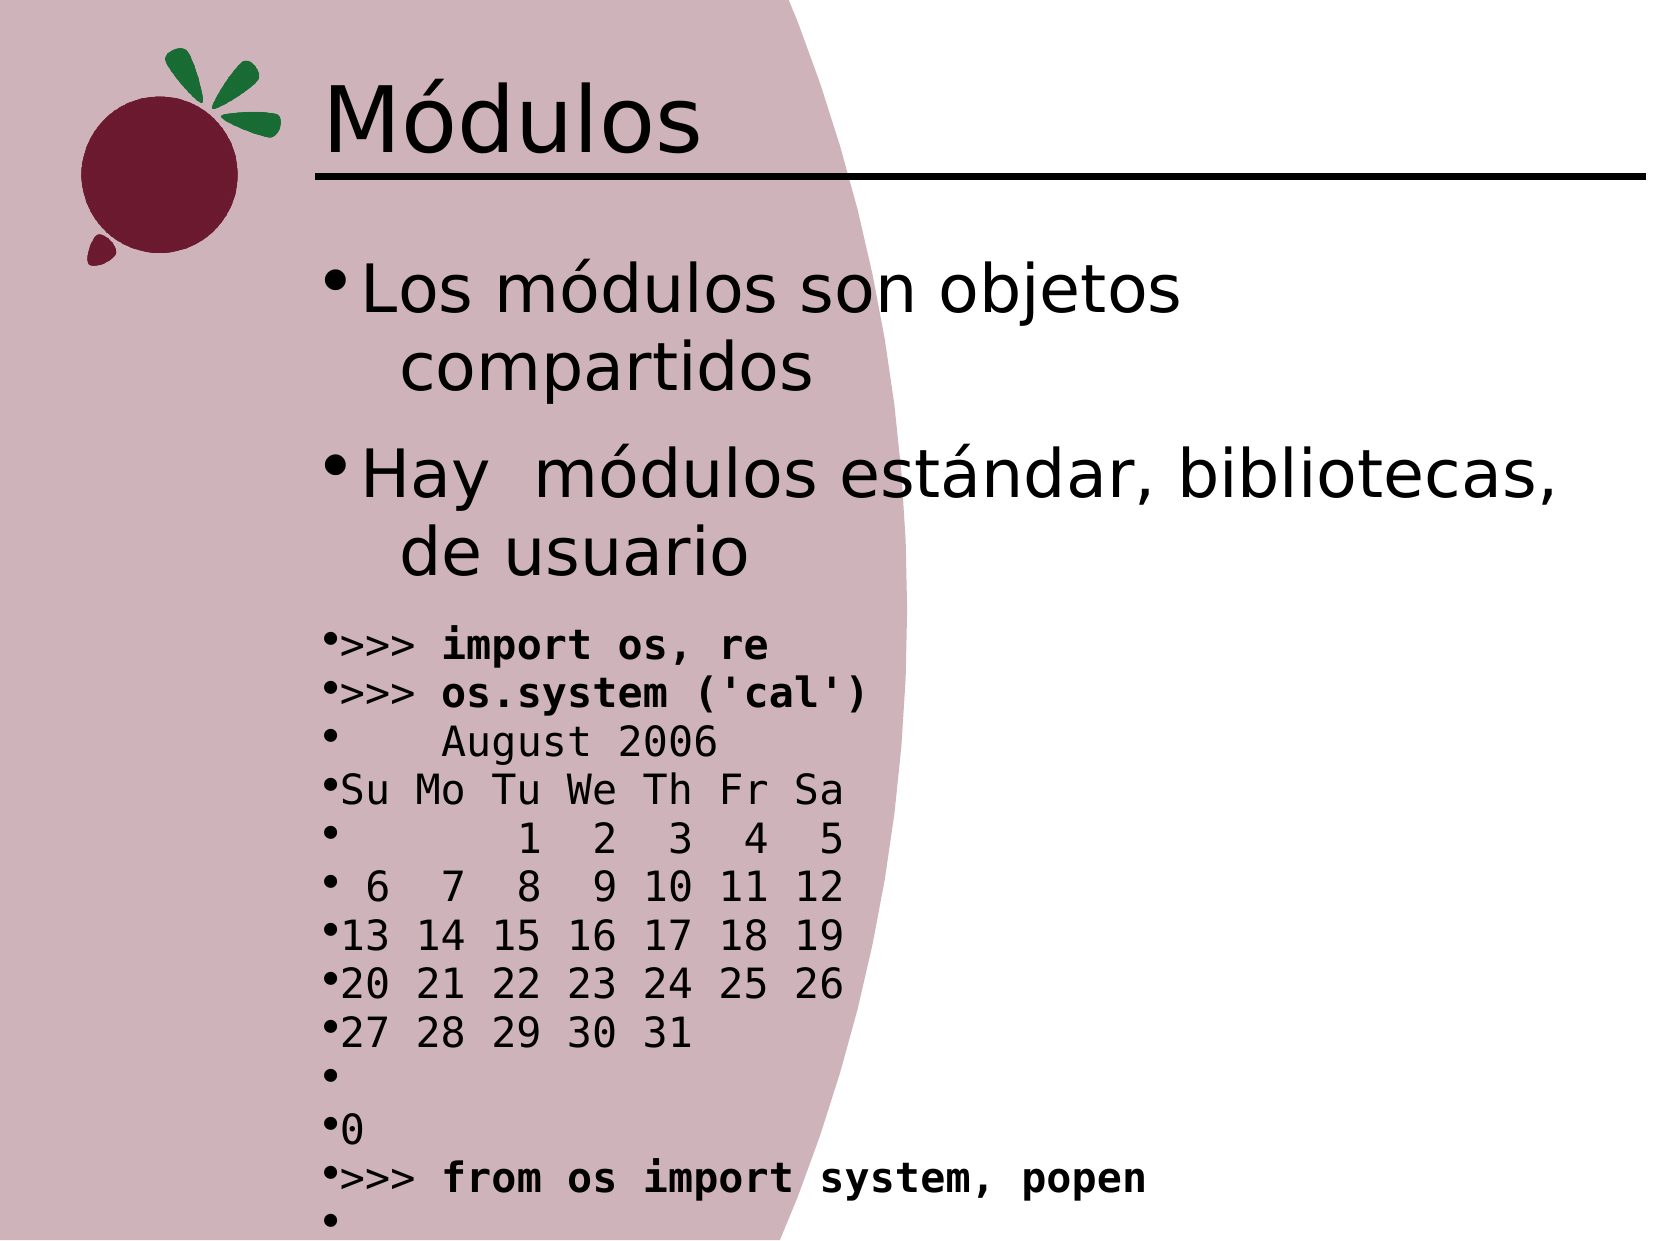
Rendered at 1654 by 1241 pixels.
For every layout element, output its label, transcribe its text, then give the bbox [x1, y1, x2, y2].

title Módulos [322, 65, 1565, 177]
picture [81, 48, 281, 266]
list Los módulos son objetos compartidos Hay módulos estándar, bibliotecas, de usuario >>> import os, re >>> os.system ('cal') August 2006 Su Mo Tu We Th Fr Sa 1 2 3 4 5 6 7 8 9 10 11 12 13 14 15 16 17 18 19 20 21 22 23 24 25 26 27 28 29 30 31 0 >>> from os import system, popen [322, 250, 1565, 1241]
